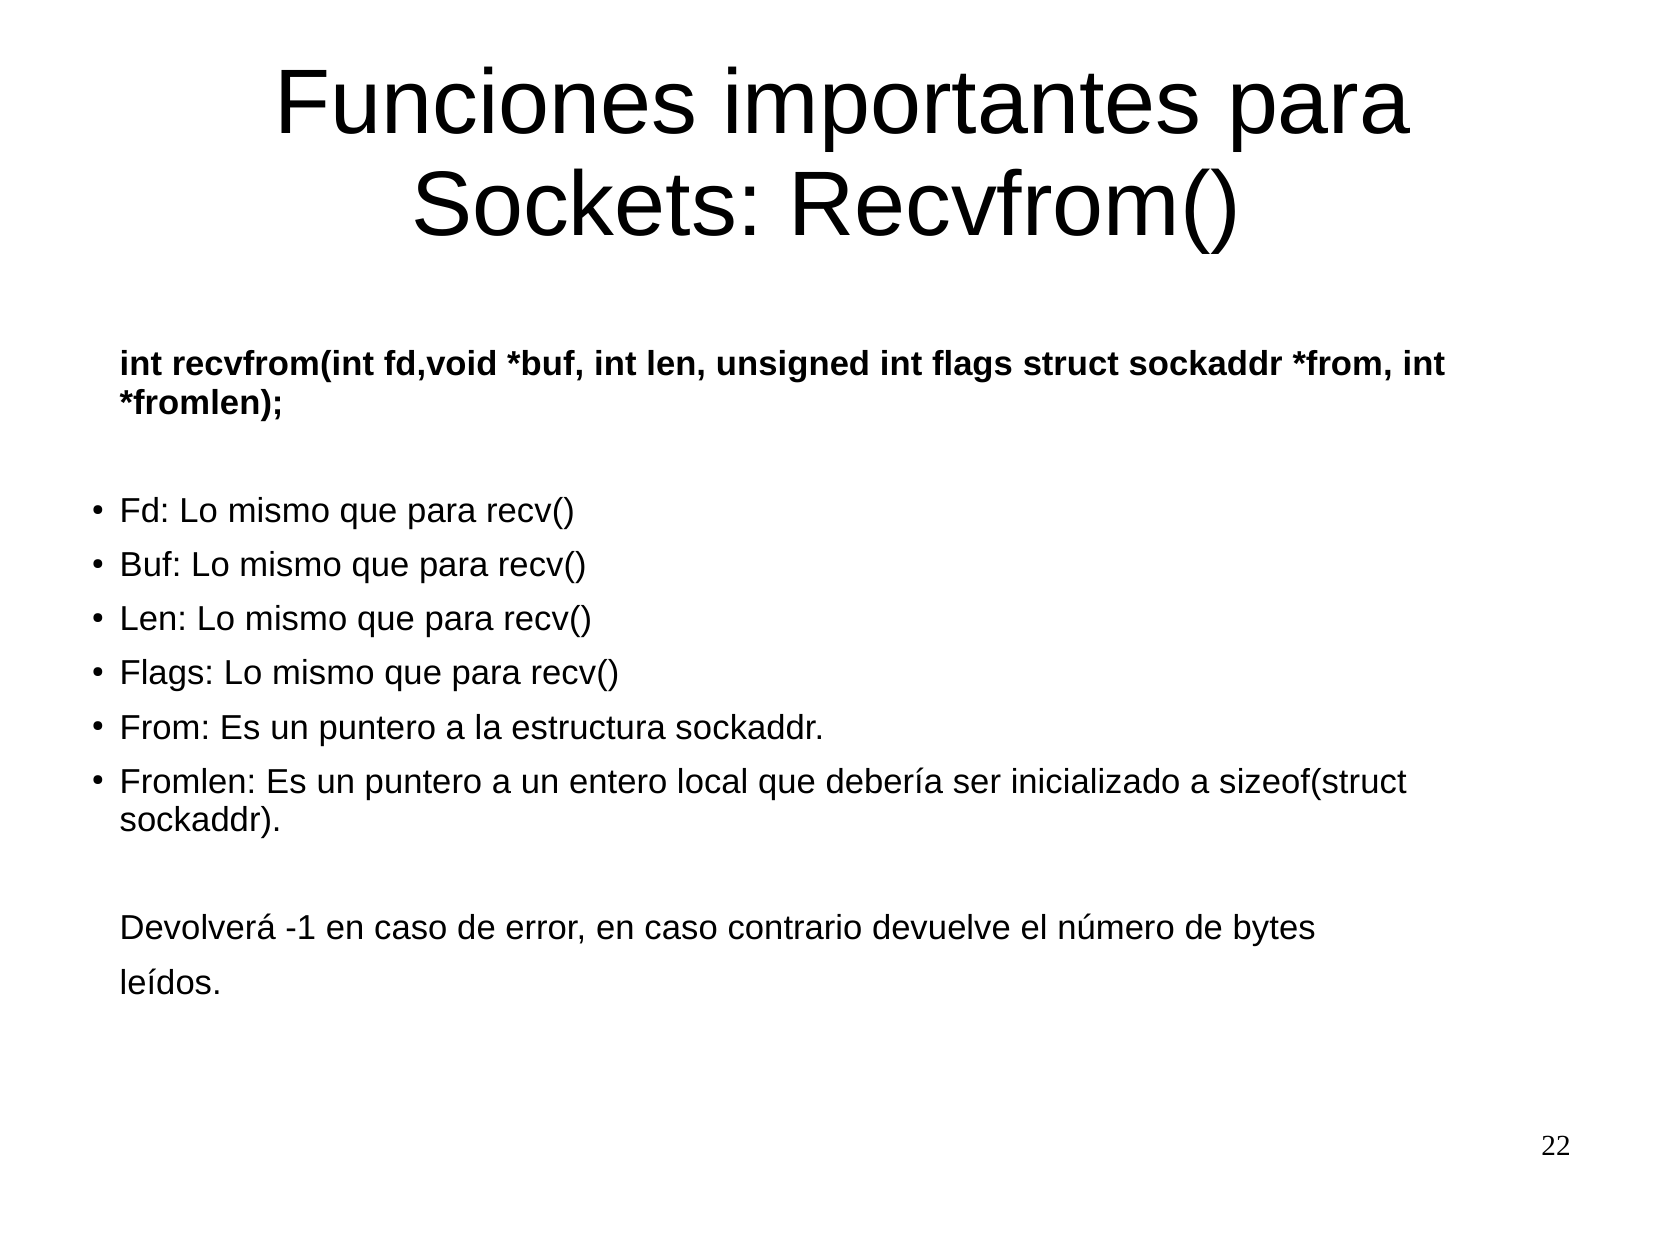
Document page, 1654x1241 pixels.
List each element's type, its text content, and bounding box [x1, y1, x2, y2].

list int recvfrom(int fd,void *buf, int len, unsigned int flags struct sockaddr *from, int *fromlen); Fd: Lo mismo que para recv() Buf: Lo mismo que para recv() Len: Lo mismo que para recv() Flags: Lo mismo que para recv() From: Es un puntero a la estructura sockaddr. Fromlen: Es un puntero a un entero local que debería ser inicializado a sizeof(struct sockaddr). Devolverá -1 en caso de error, en caso contrario devuelve el número de bytes leídos. [82, 290, 1538, 1010]
title Funciones importantes para Sockets: Recvfrom() [82, 49, 1571, 257]
